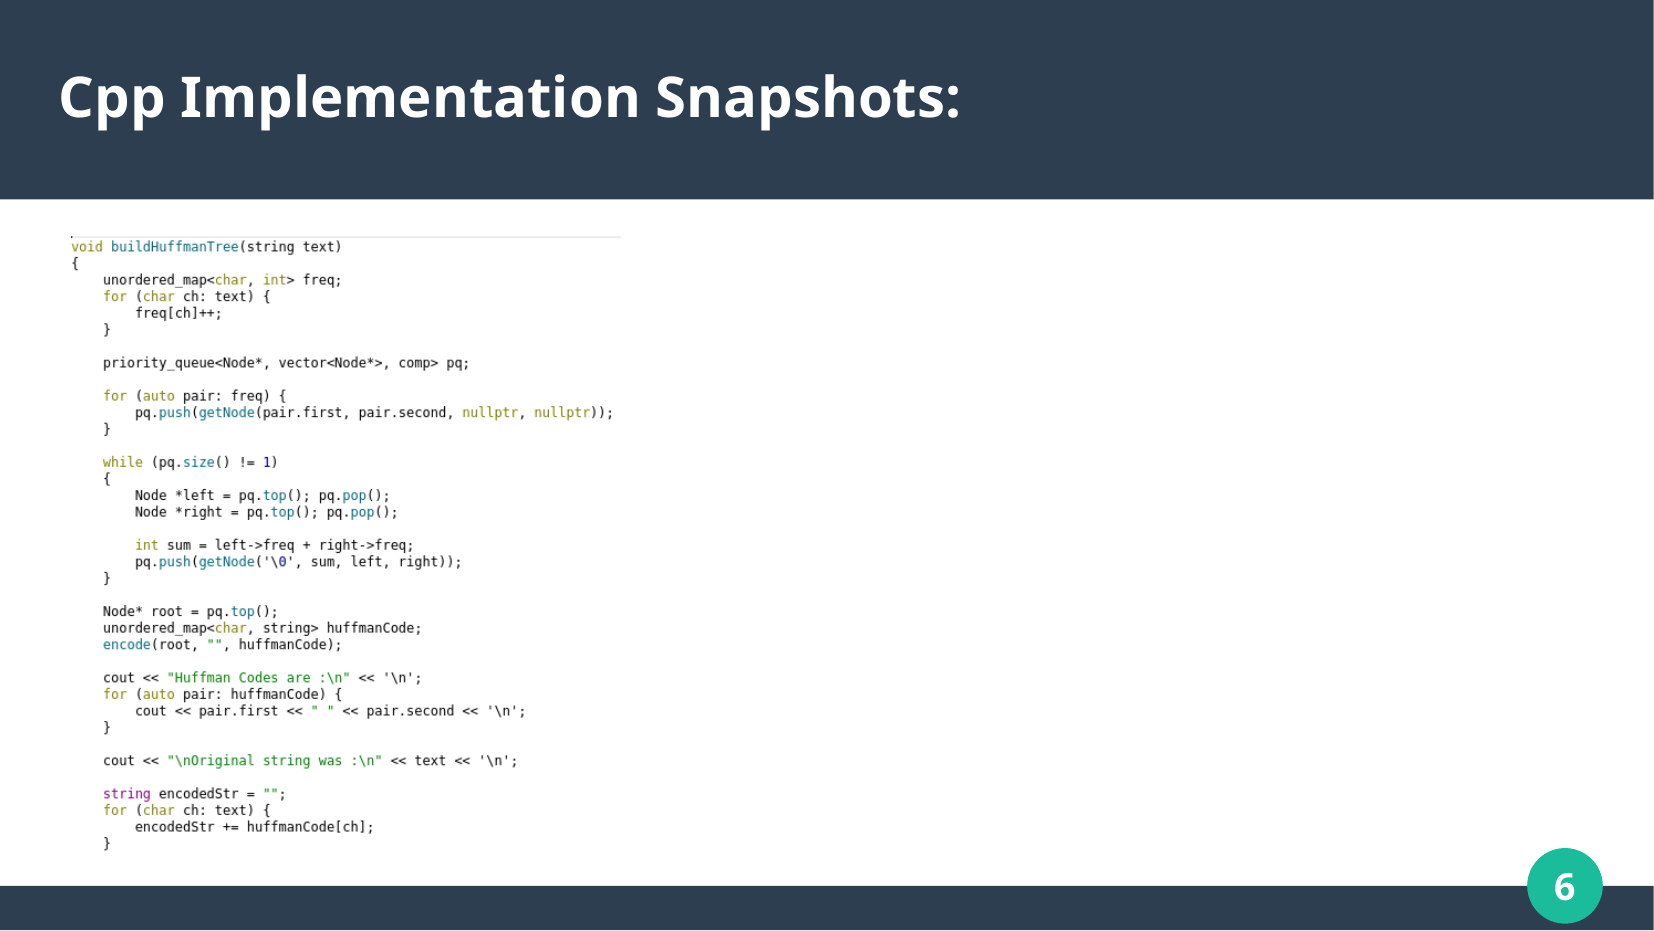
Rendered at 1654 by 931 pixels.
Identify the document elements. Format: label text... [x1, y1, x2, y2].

title Cpp Implementation Snapshots: [59, 37, 1595, 156]
picture [69, 236, 621, 857]
